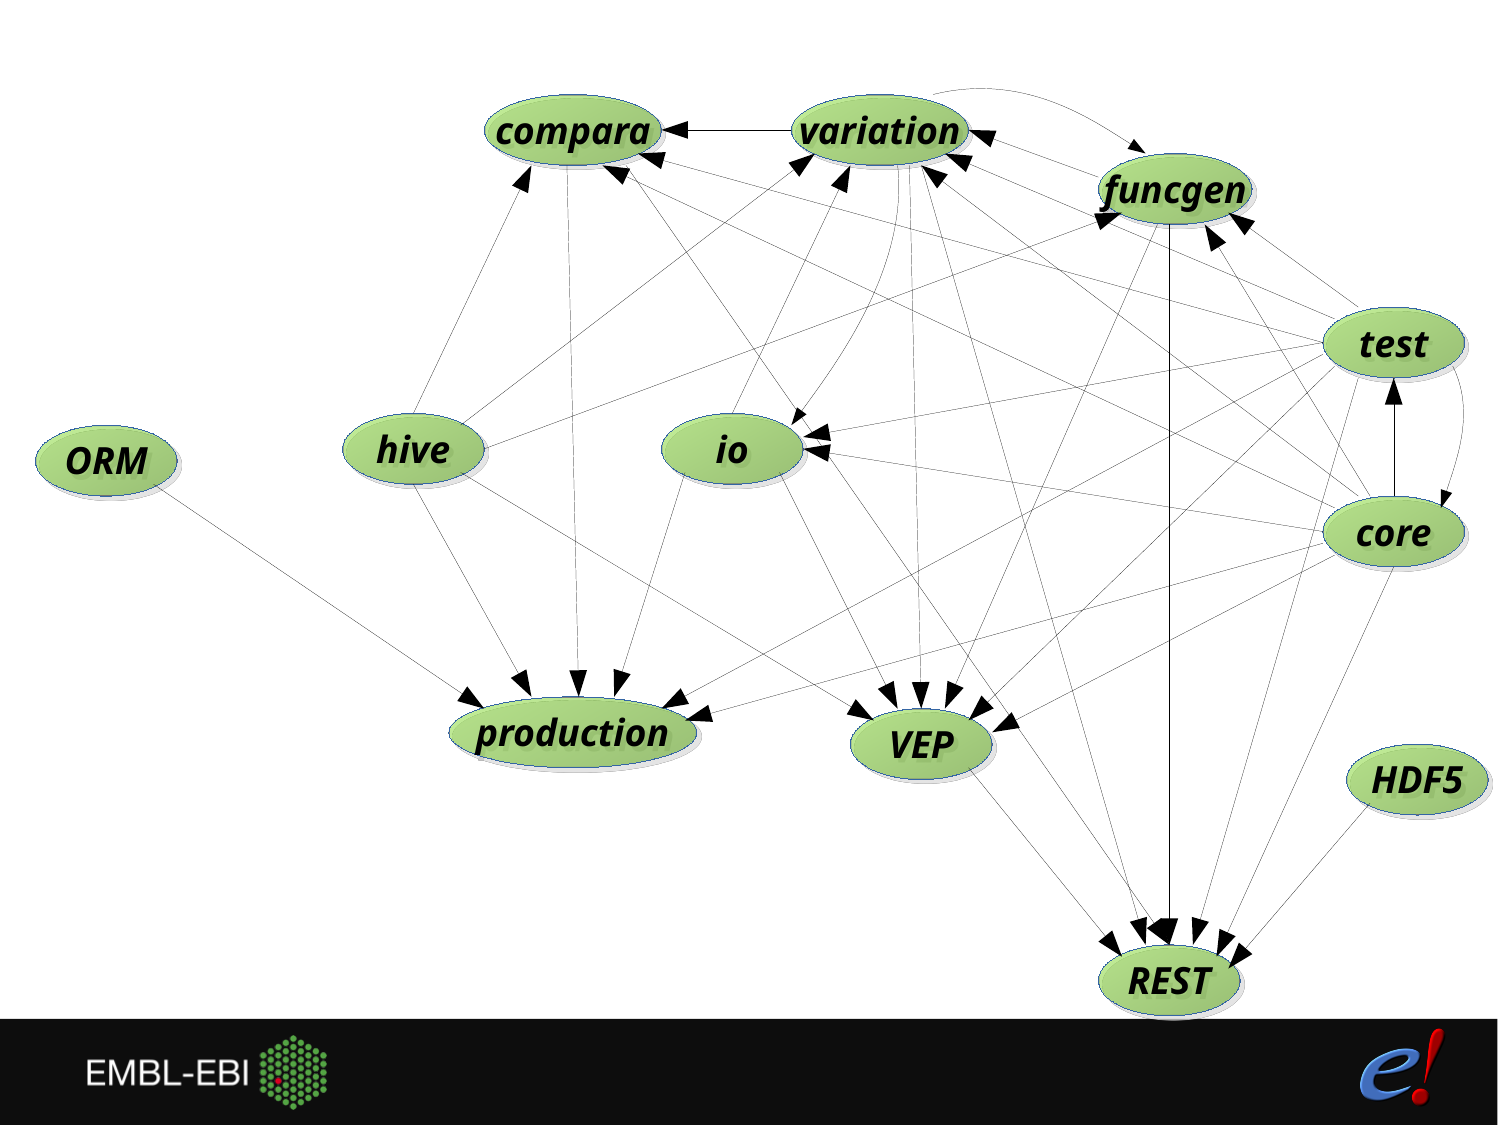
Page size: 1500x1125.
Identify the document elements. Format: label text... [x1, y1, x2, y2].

text_box io [661, 413, 804, 485]
picture [1357, 1026, 1448, 1112]
text_box REST [1098, 944, 1241, 1016]
text_box ORM [35, 425, 178, 497]
text_box funcgen [1098, 153, 1253, 225]
text_box compara [484, 94, 662, 166]
text_box HDF5 [1346, 744, 1489, 816]
text_box hive [342, 413, 485, 485]
text_box VEP [850, 708, 993, 780]
text_box variation [791, 94, 969, 166]
text_box core [1322, 496, 1465, 567]
picture [87, 1035, 327, 1110]
text_box test [1322, 307, 1465, 378]
text_box production [448, 696, 697, 768]
